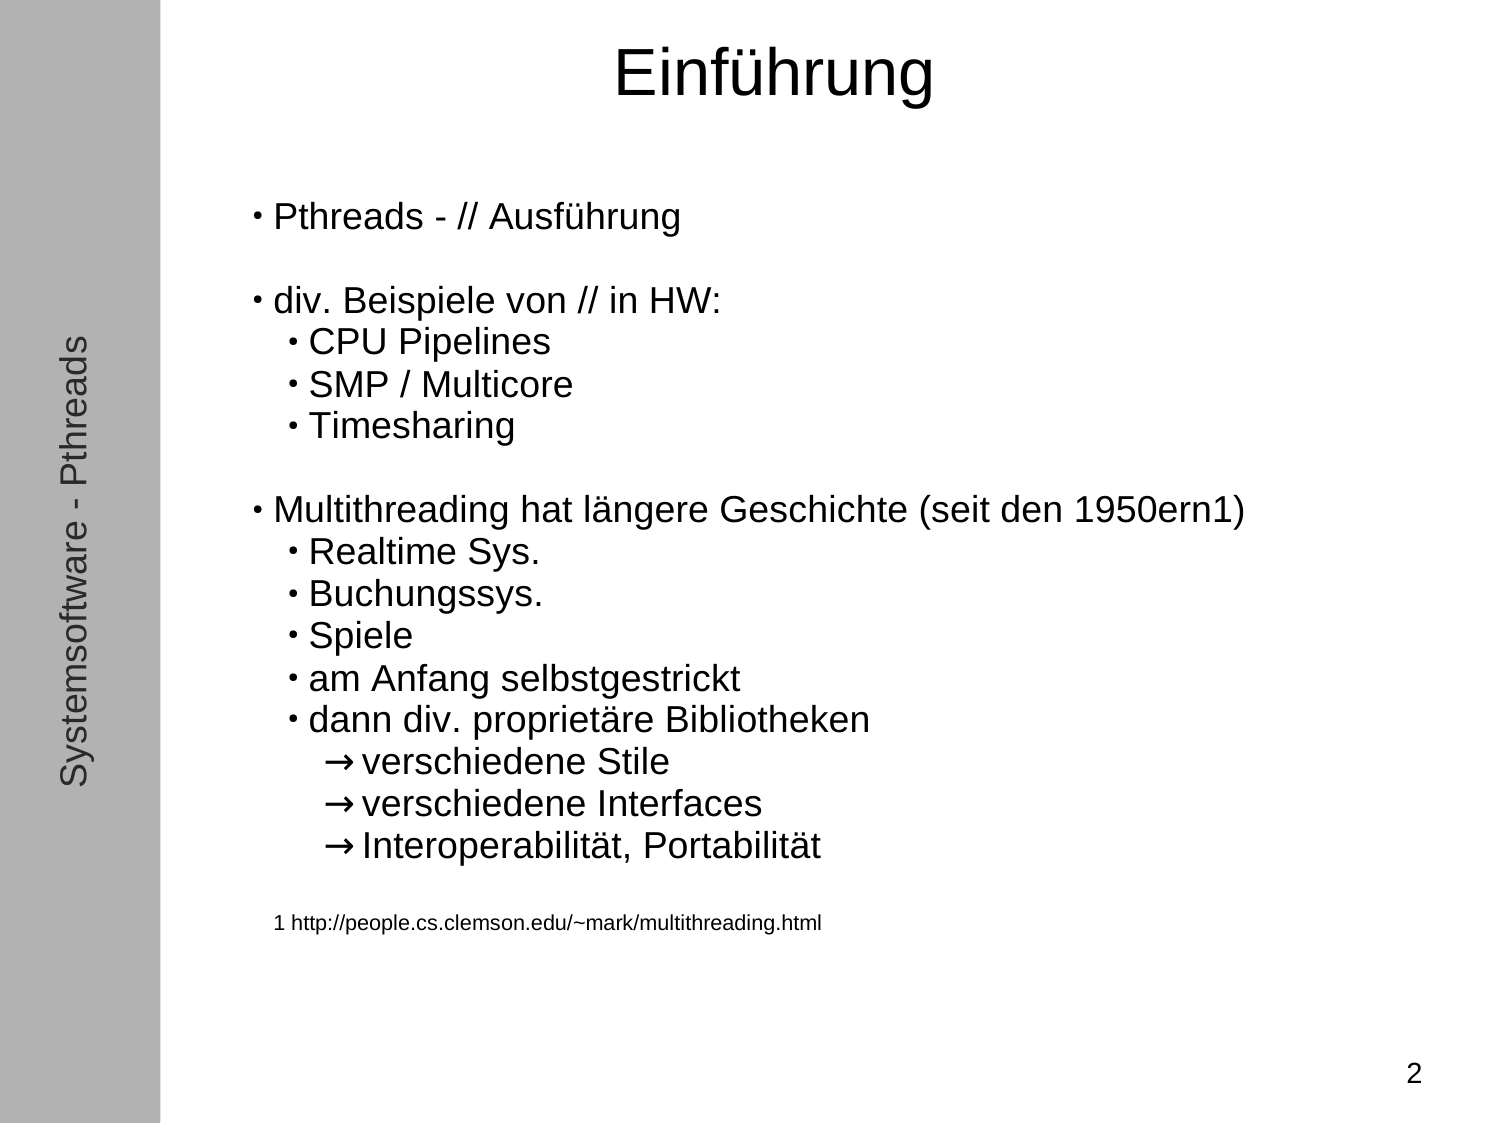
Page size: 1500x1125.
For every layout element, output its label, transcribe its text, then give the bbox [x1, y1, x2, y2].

text_box Einführung [576, 27, 973, 123]
text_box <number> [1406, 1057, 1500, 1106]
text_box Pthreads - // Ausführung div. Beispiele von // in HW: CPU Pipelines SMP / Multicore Timesharing Multithreading hat längere Geschichte (seit den 1950ern1) Realtime Sys. Buchungssys. Spiele am Anfang selbstgestrickt dann div. proprietäre Bibliotheken verschiedene Stile verschiedene Interfaces Interoperabilität, Portabilität 1 http://people.cs.clemson.edu/~mark/multithreading.html [237, 187, 1448, 988]
text_box [0, 0, 160, 1123]
text_box Systemsoftware - Pthreads [47, 1, 121, 1124]
